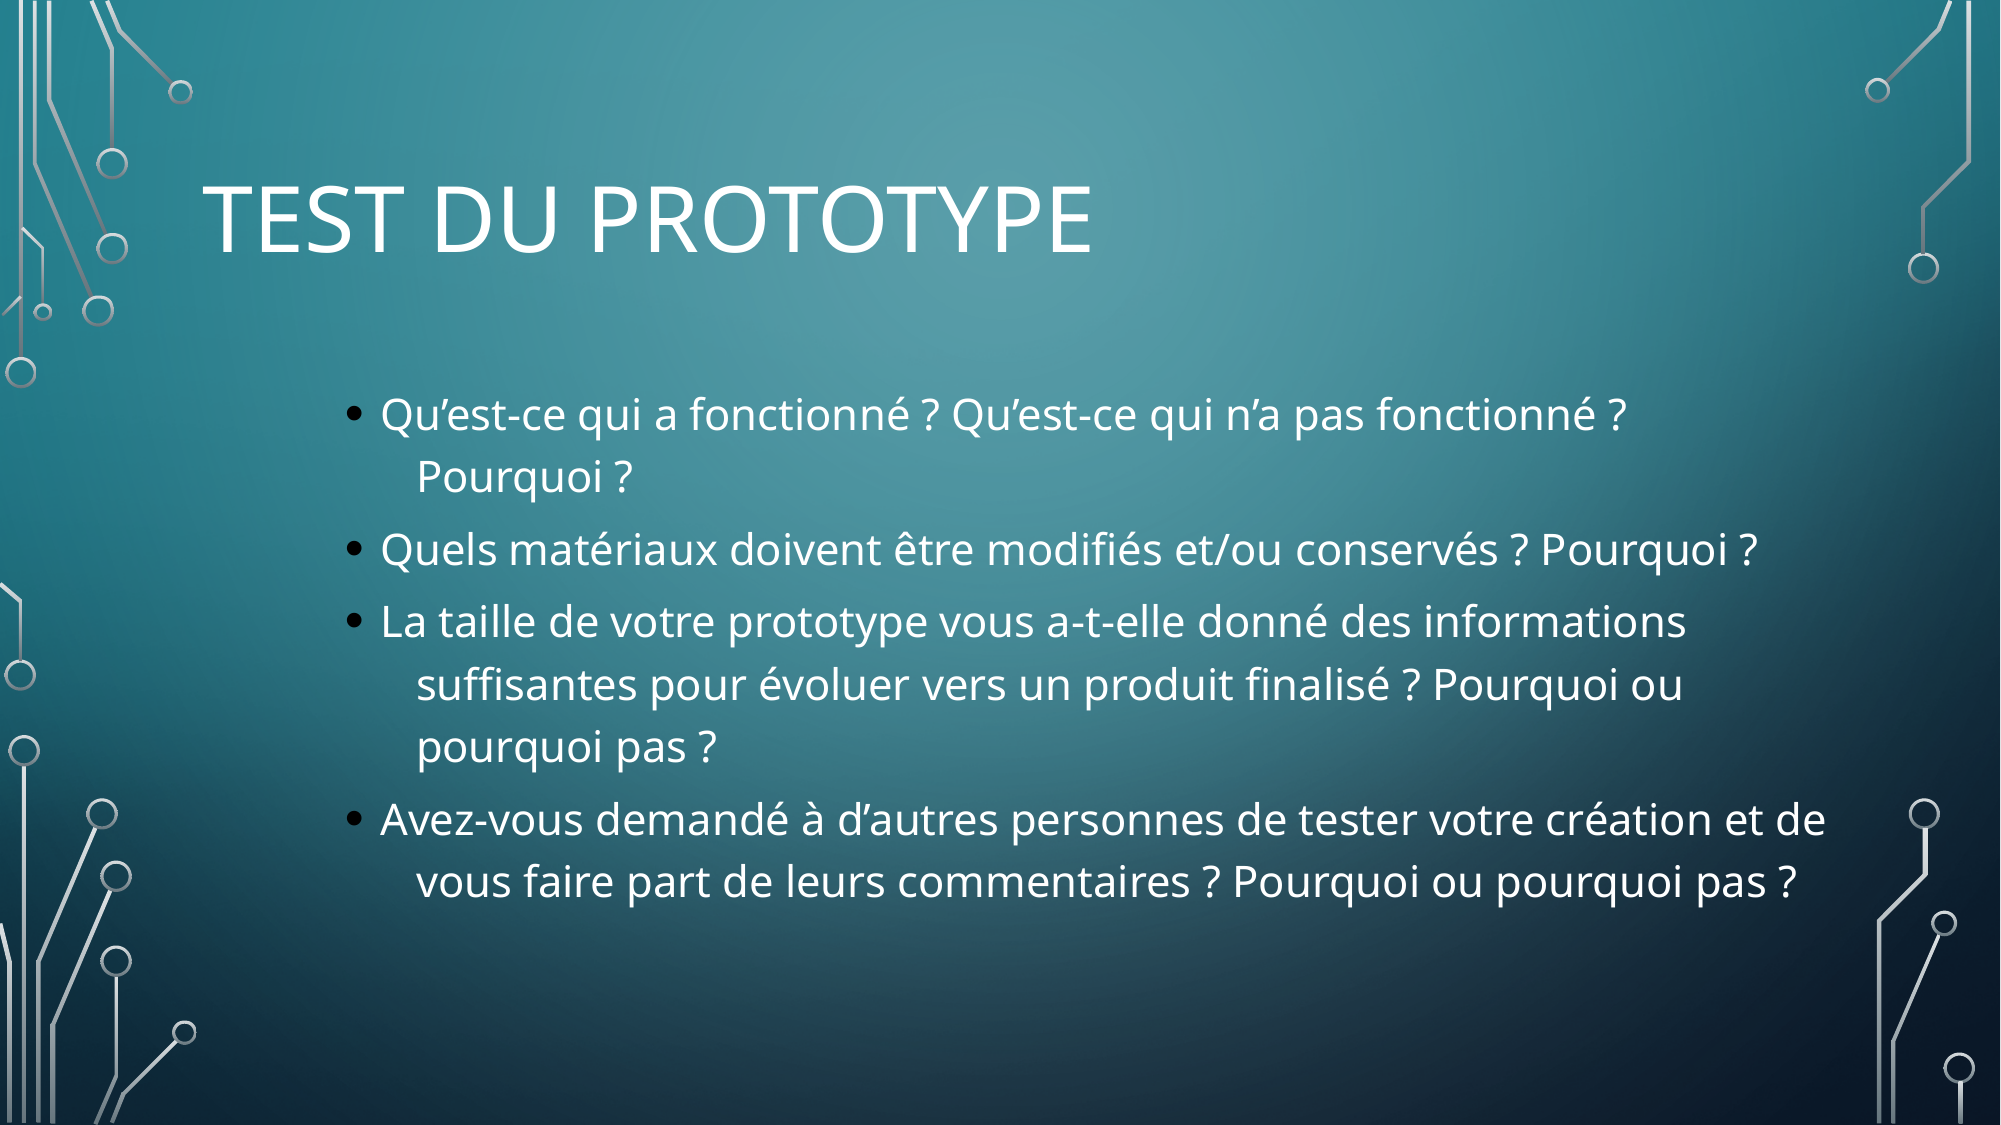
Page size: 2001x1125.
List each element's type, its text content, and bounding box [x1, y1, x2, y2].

list Qu’est-ce qui a fonctionné ? Qu’est-ce qui n’a pas fonctionné ? Pourquoi ? Quels matériaux doivent être modifiés et/ou conservés ? Pourquoi ? La taille de votre prototype vous a-t-elle donné des informations suffisantes pour évoluer vers un produit finalisé ? Pourquoi ou pourquoi pas ? Avez-vous demandé à d’autres personnes de tester votre création et de vous faire part de leurs commentaires ? Pourquoi ou pourquoi pas ? [187, 369, 1866, 951]
title Test du prototype [187, 101, 1866, 344]
